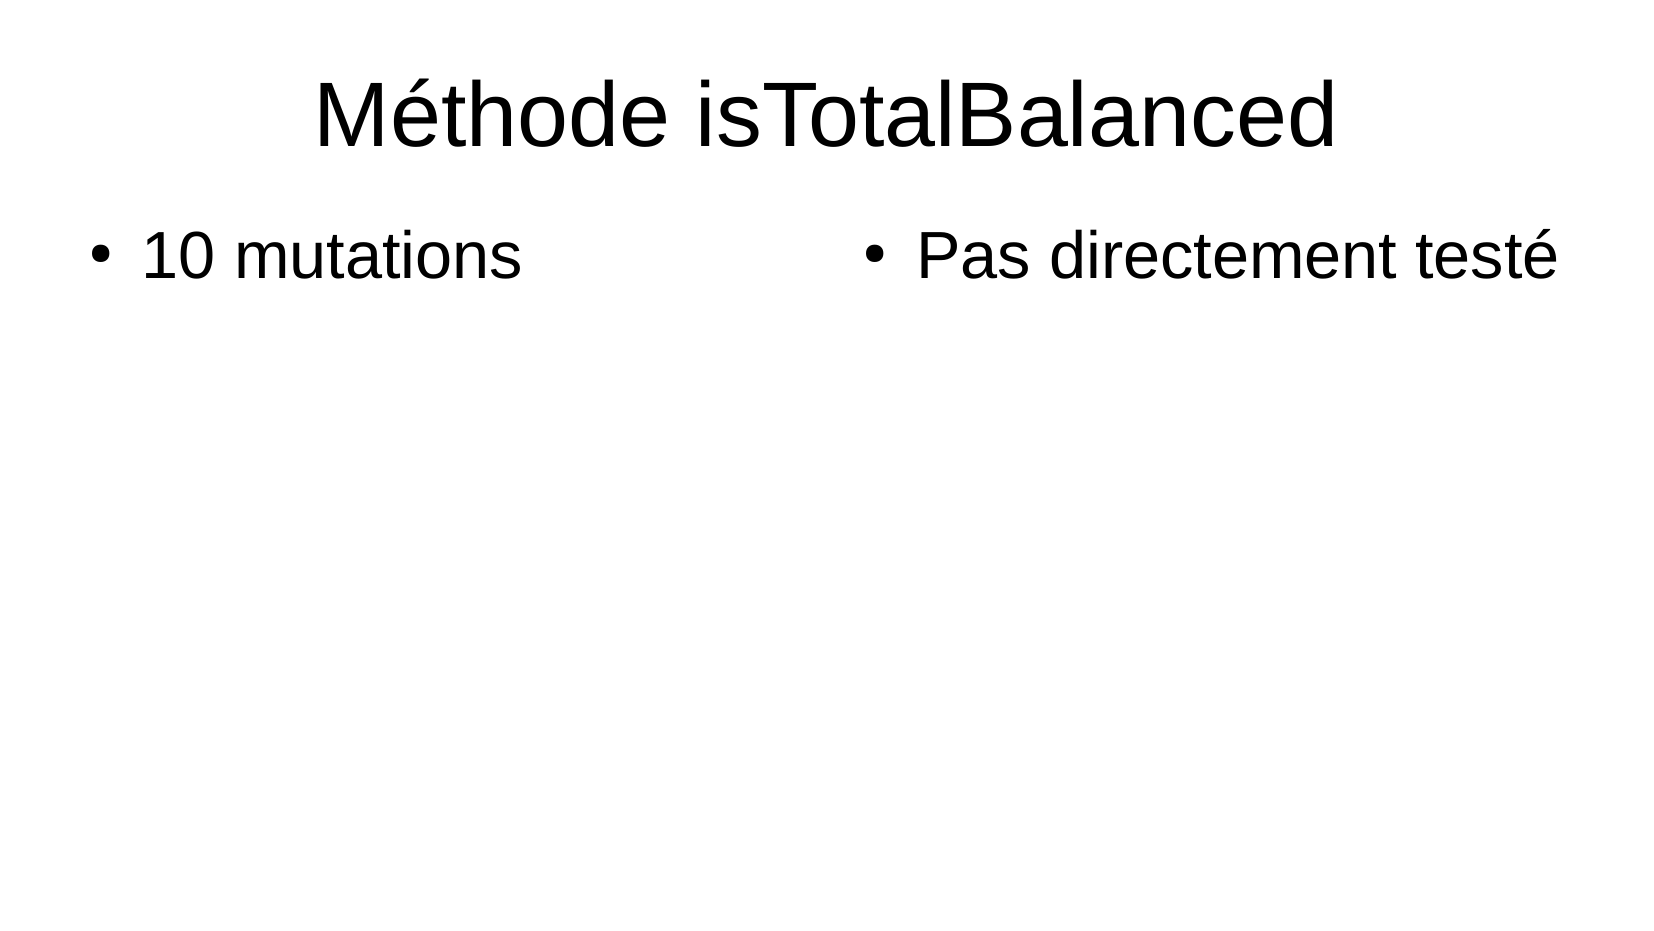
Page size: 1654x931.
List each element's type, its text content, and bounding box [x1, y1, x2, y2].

list 10 mutations [71, 217, 798, 758]
title Méthode isTotalBalanced [82, 37, 1571, 193]
list Pas directement testé [845, 217, 1572, 758]
